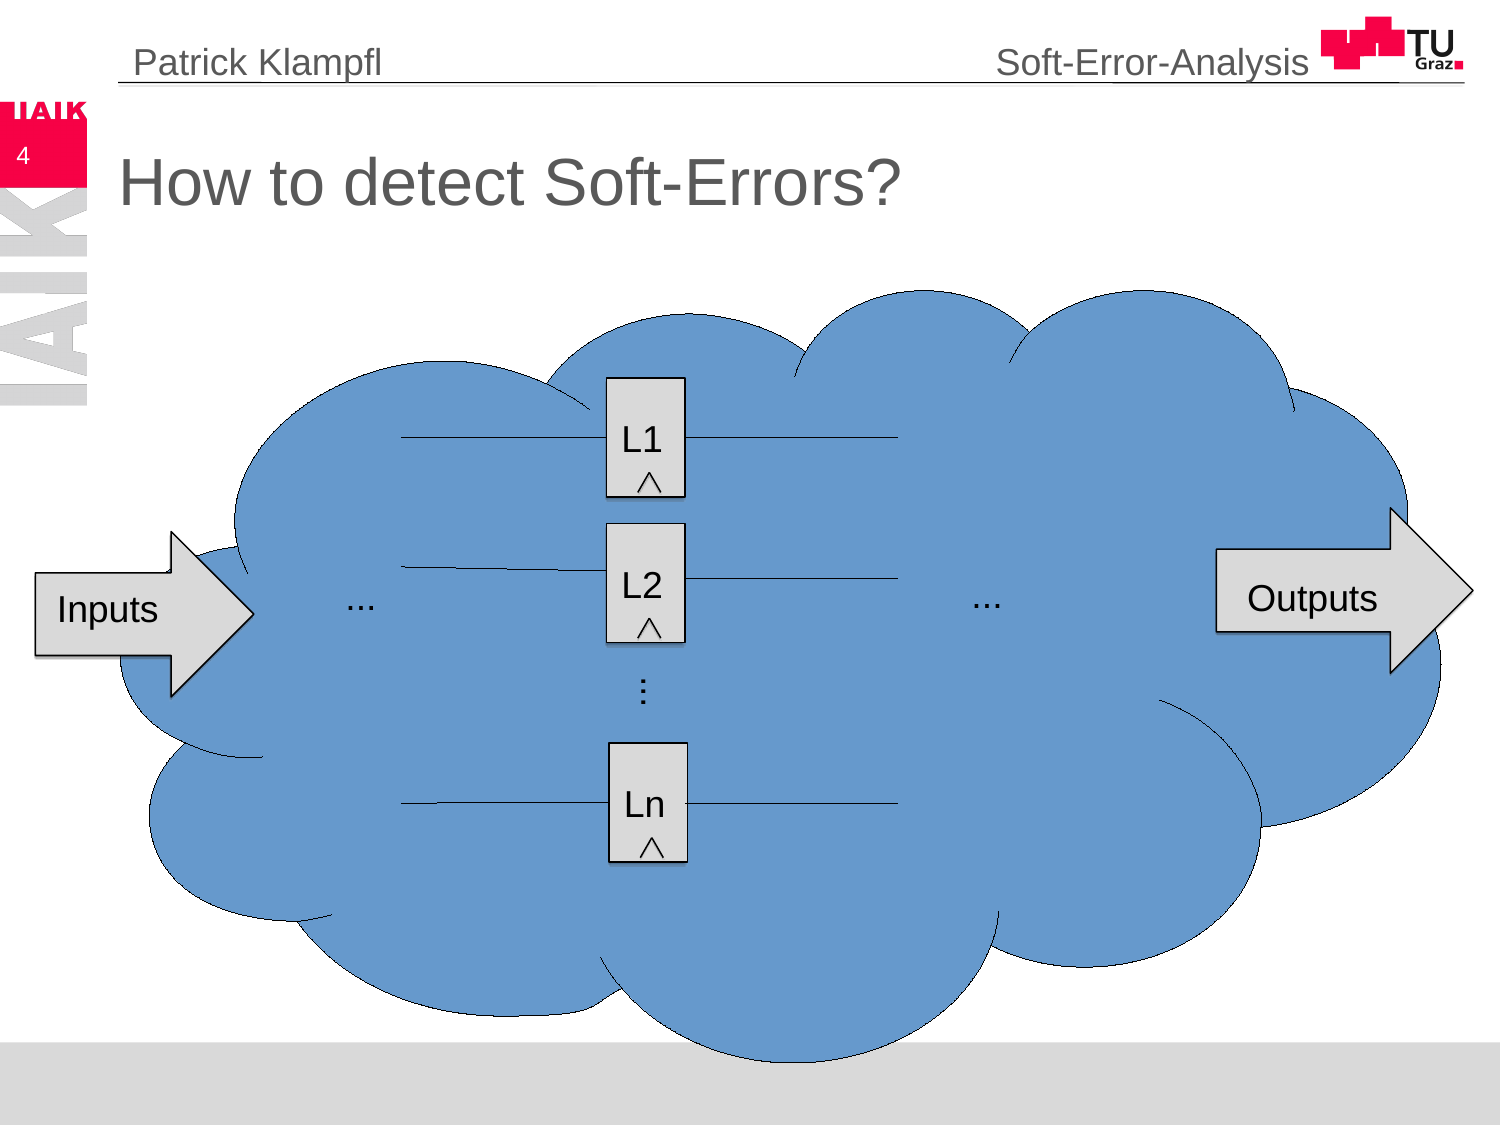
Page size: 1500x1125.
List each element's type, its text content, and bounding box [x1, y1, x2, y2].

text_box [1216, 507, 1474, 674]
list [118, 200, 1469, 1063]
title How to detect Soft-Errors? [118, 138, 1469, 200]
text_box Ln [609, 743, 688, 863]
picture [0, 1, 87, 406]
text_box L1 [606, 377, 686, 497]
text_box Outputs [1231, 566, 1394, 626]
text_box L2 [606, 523, 686, 643]
text_box ... [330, 569, 392, 626]
text_box Inputs [26, 577, 189, 638]
text_box ... [956, 566, 1018, 624]
picture [1318, 12, 1466, 73]
text_box ... [625, 661, 684, 723]
text_box [35, 531, 254, 697]
slide_number <number> [1, 124, 84, 185]
